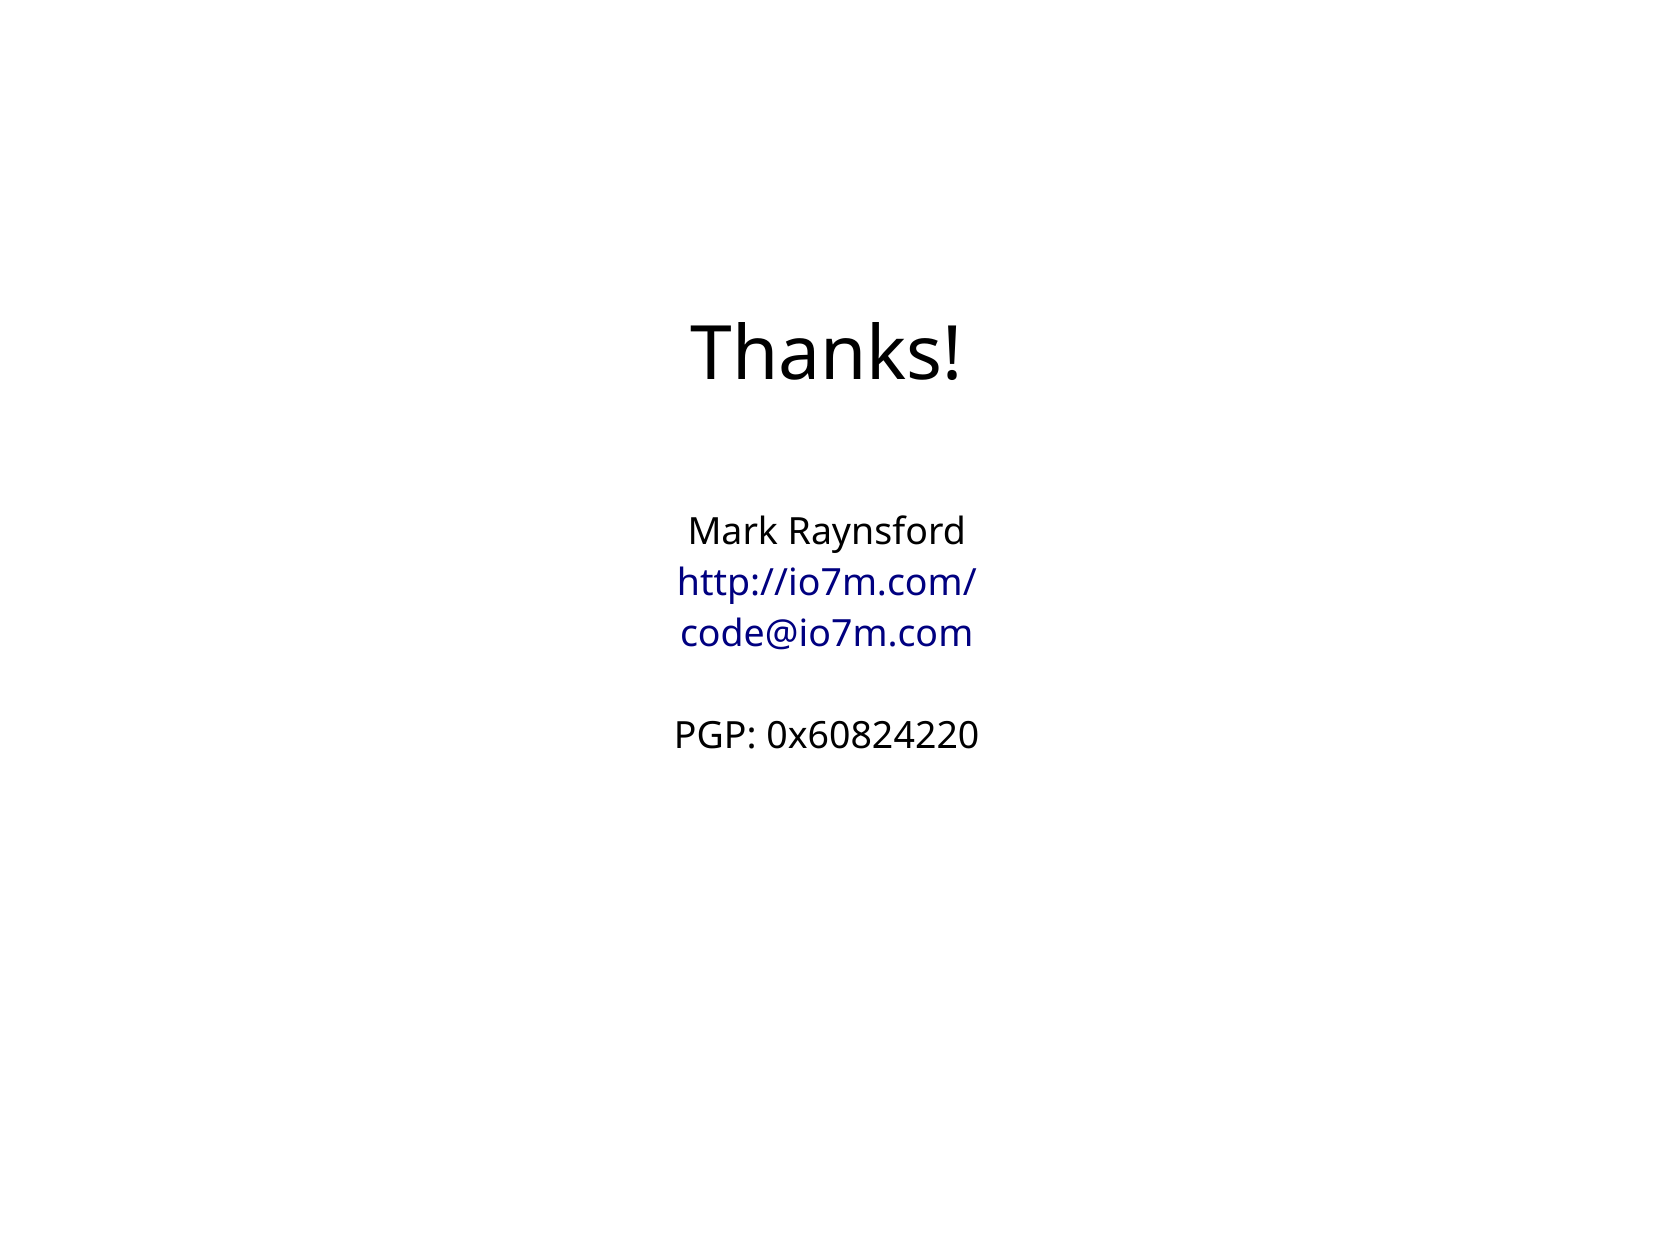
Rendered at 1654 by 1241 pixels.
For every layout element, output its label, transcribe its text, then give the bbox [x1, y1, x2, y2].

subtitle Thanks! Mark Raynsford http://io7m.com/ code@io7m.com PGP: 0x60824220 [82, 49, 1571, 1010]
